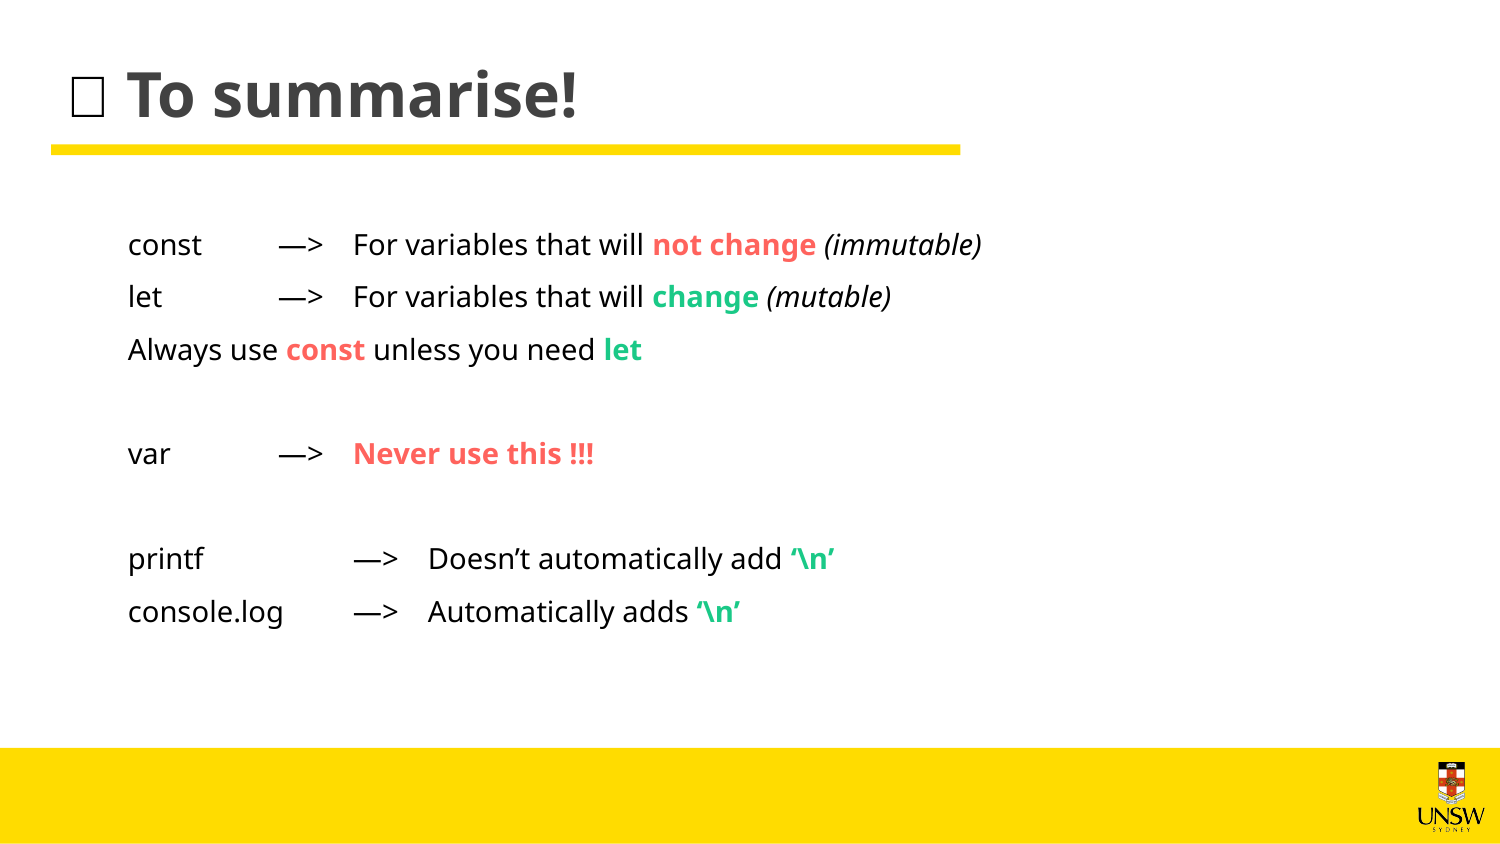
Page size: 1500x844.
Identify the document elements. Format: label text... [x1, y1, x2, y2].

text_box [51, 144, 961, 156]
text_box const —> For variables that will not change (immutable) let —> For variables that will change (mutable) Always use const unless you need let var —> Never use this !!! printf —> Doesn’t automatically add ‘\n’ console.log —> Automatically adds ‘\n’ [112, 193, 1273, 766]
picture [1418, 762, 1485, 832]
text_box ✅ To summarise! [51, 24, 1449, 145]
